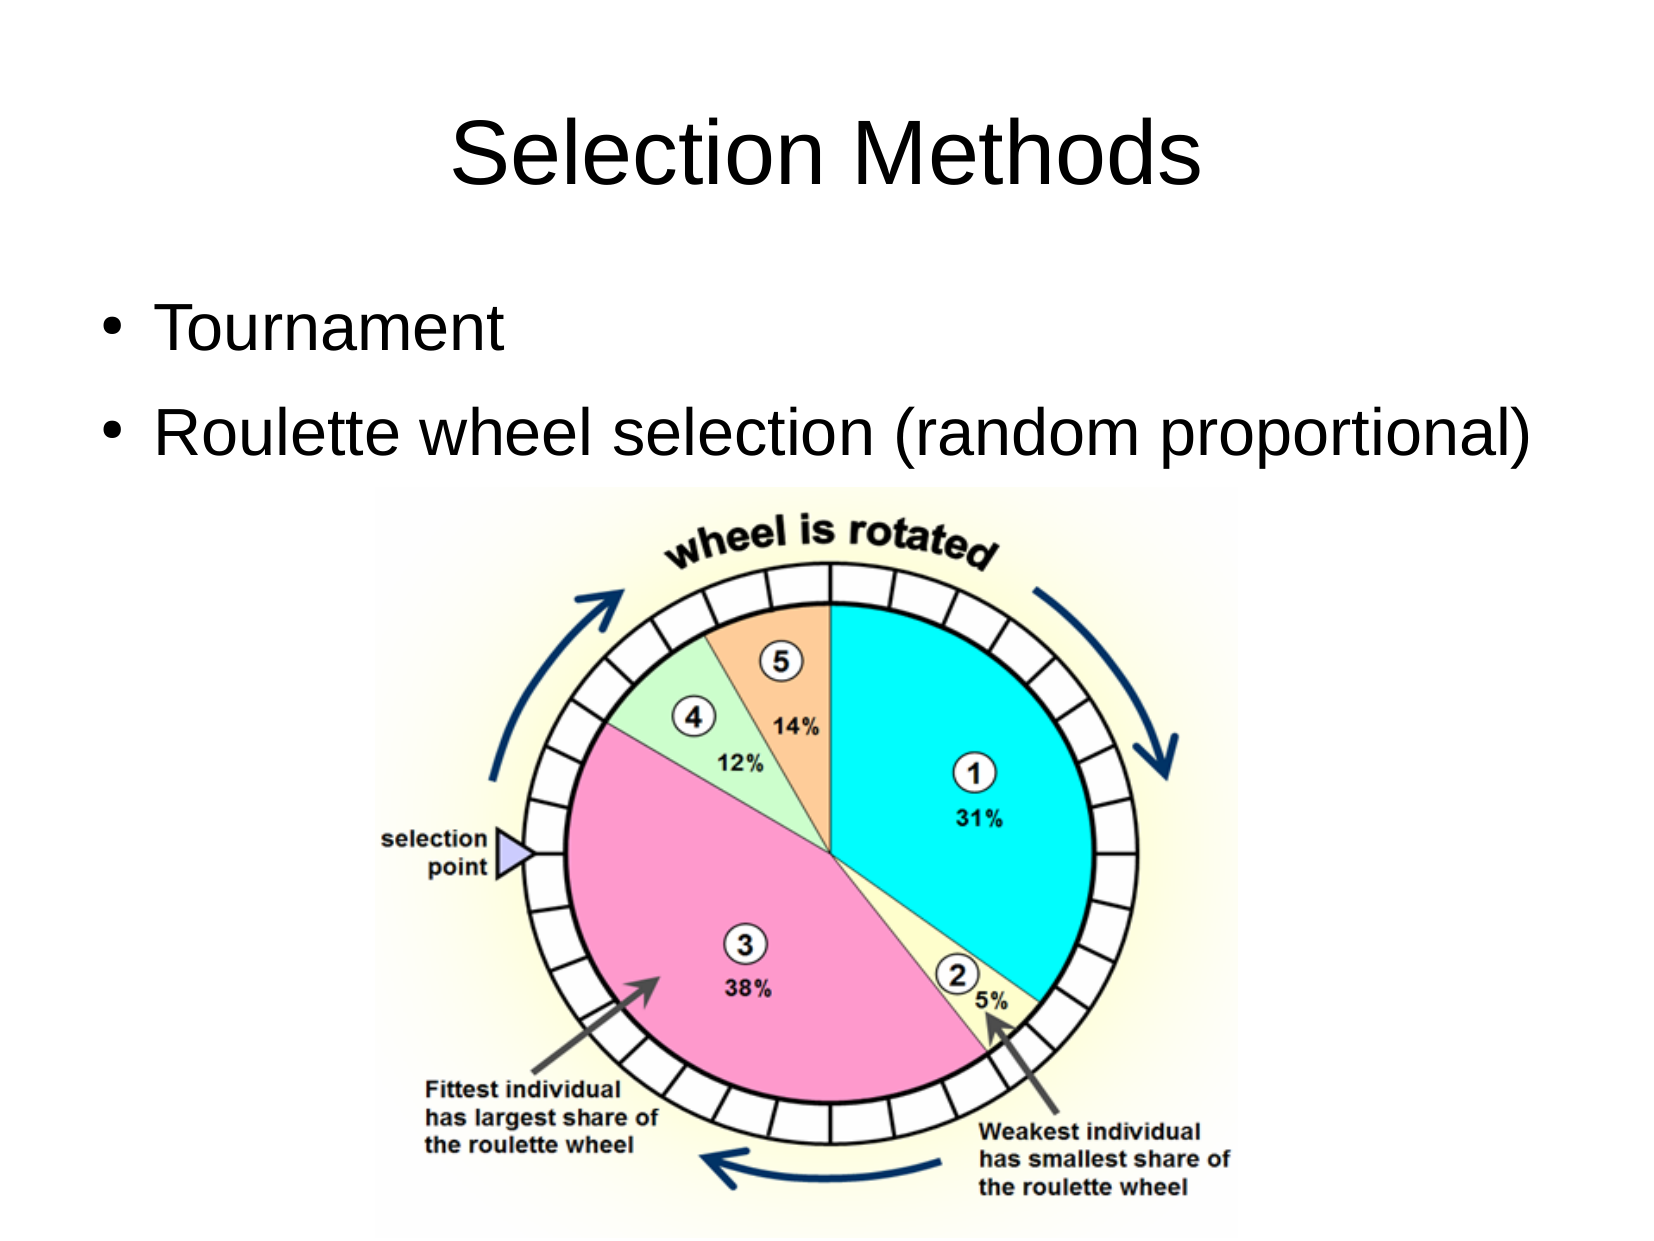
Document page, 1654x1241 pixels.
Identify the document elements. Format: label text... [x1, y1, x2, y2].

title Selection Methods [82, 49, 1571, 257]
list Tournament Roulette wheel selection (random proportional) [82, 290, 1571, 1109]
picture [375, 487, 1238, 1238]
